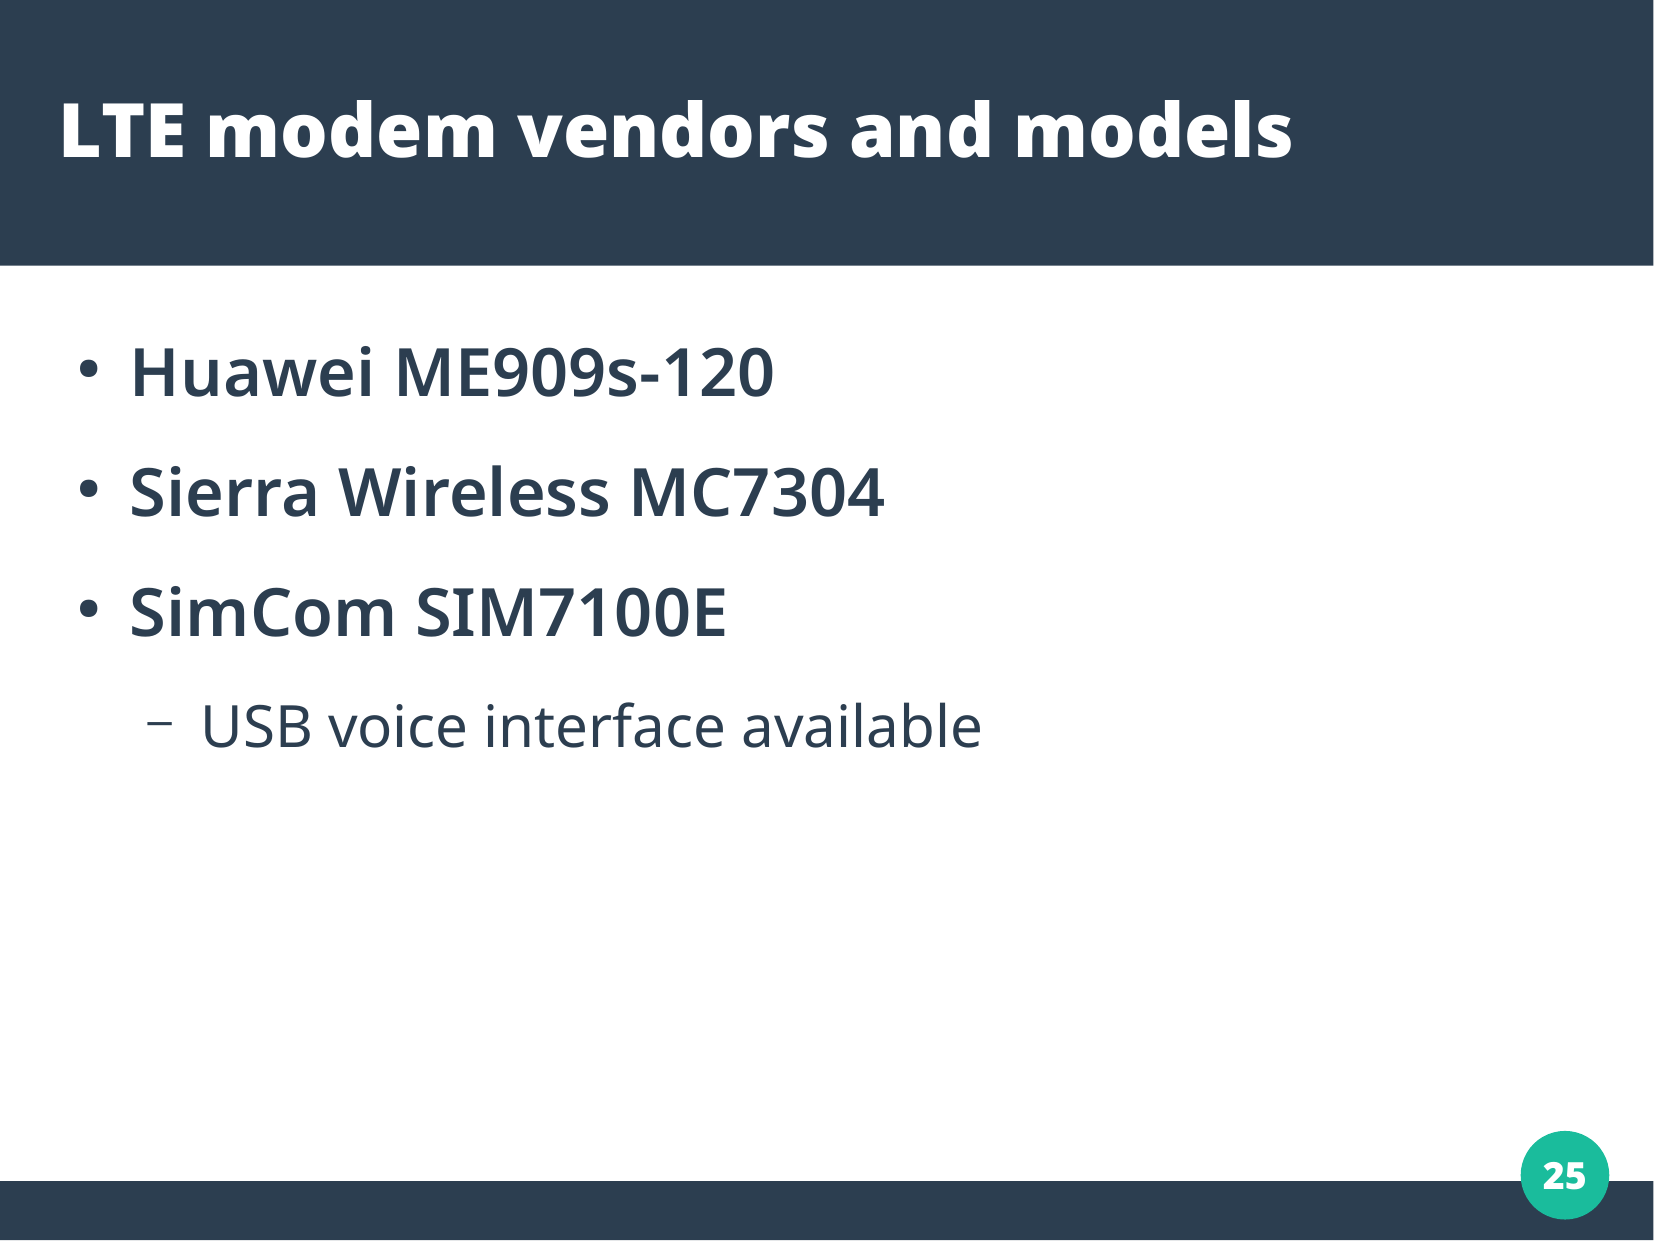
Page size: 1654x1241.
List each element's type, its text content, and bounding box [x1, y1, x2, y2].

title LTE modem vendors and models [59, 49, 1595, 207]
list Huawei ME909s-120 Sierra Wireless MC7304 SimCom SIM7100E USB voice interface available [59, 324, 1595, 1152]
